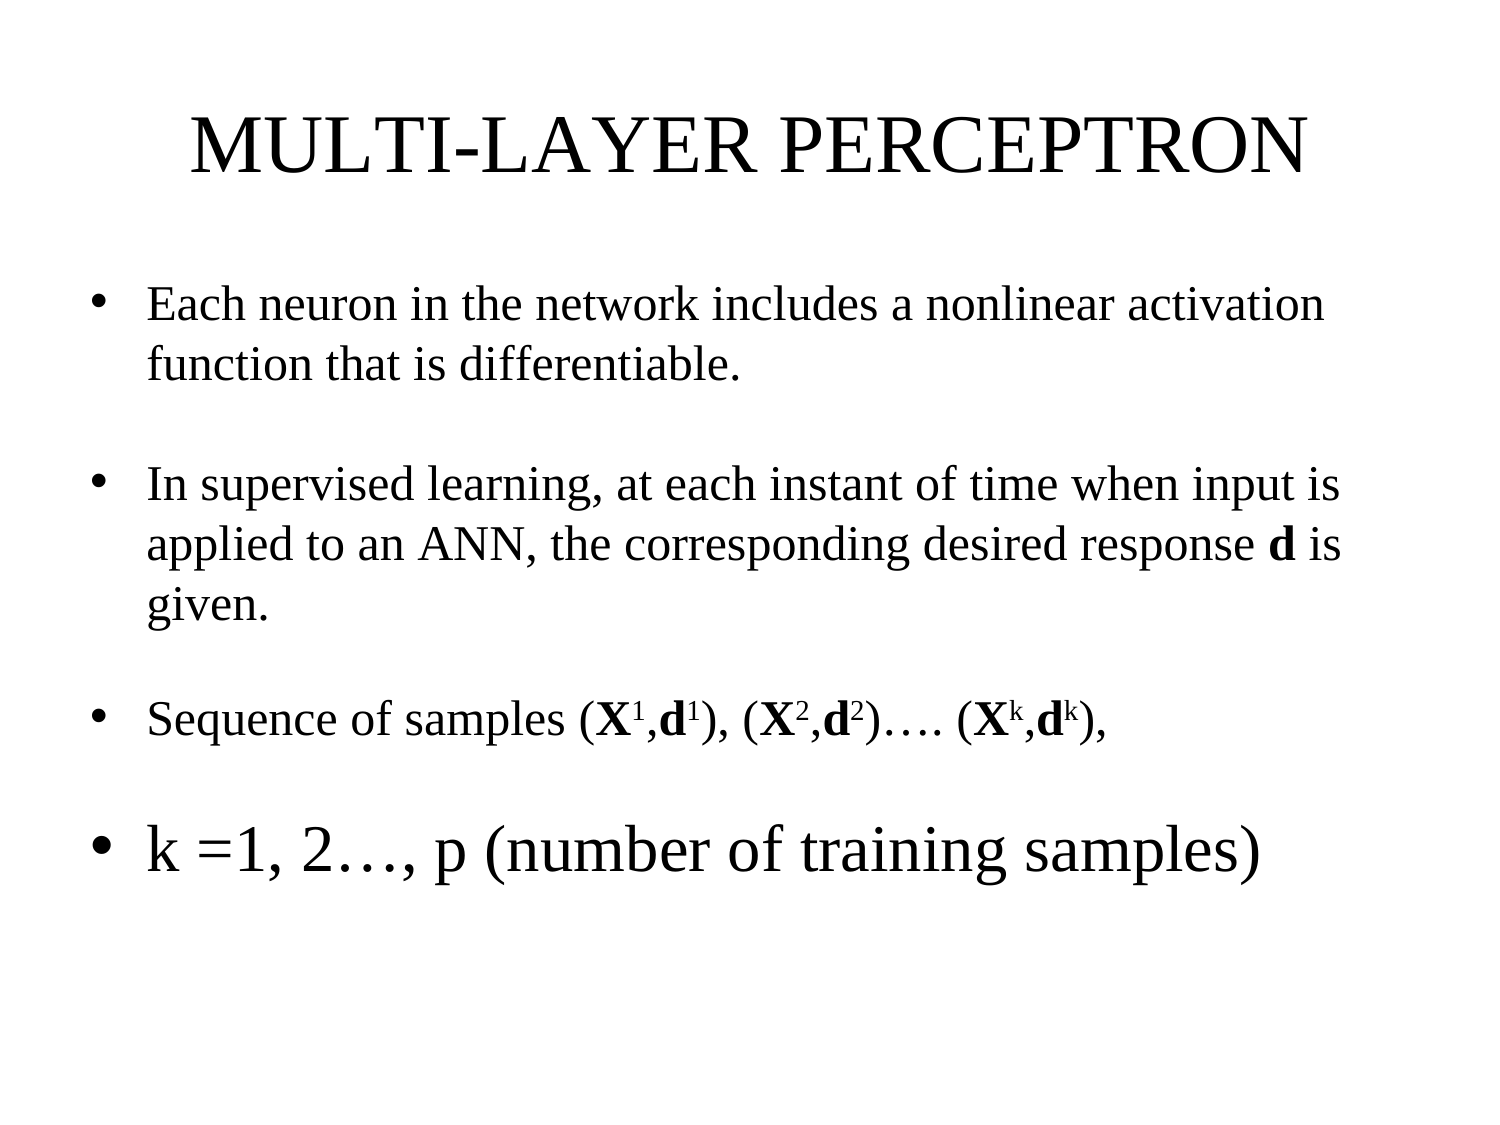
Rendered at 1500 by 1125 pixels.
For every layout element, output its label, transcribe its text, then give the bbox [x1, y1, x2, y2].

title MULTI-LAYER PERCEPTRON [75, 45, 1426, 233]
list Each neuron in the network includes a nonlinear activation function that is differentiable. In supervised learning, at each instant of time when input is applied to an ANN, the corresponding desired response d is given. Sequence of samples (X1,d1), (X2,d2)…. (Xk,dk), k =1, 2…, p (number of training samples) [75, 262, 1426, 1005]
